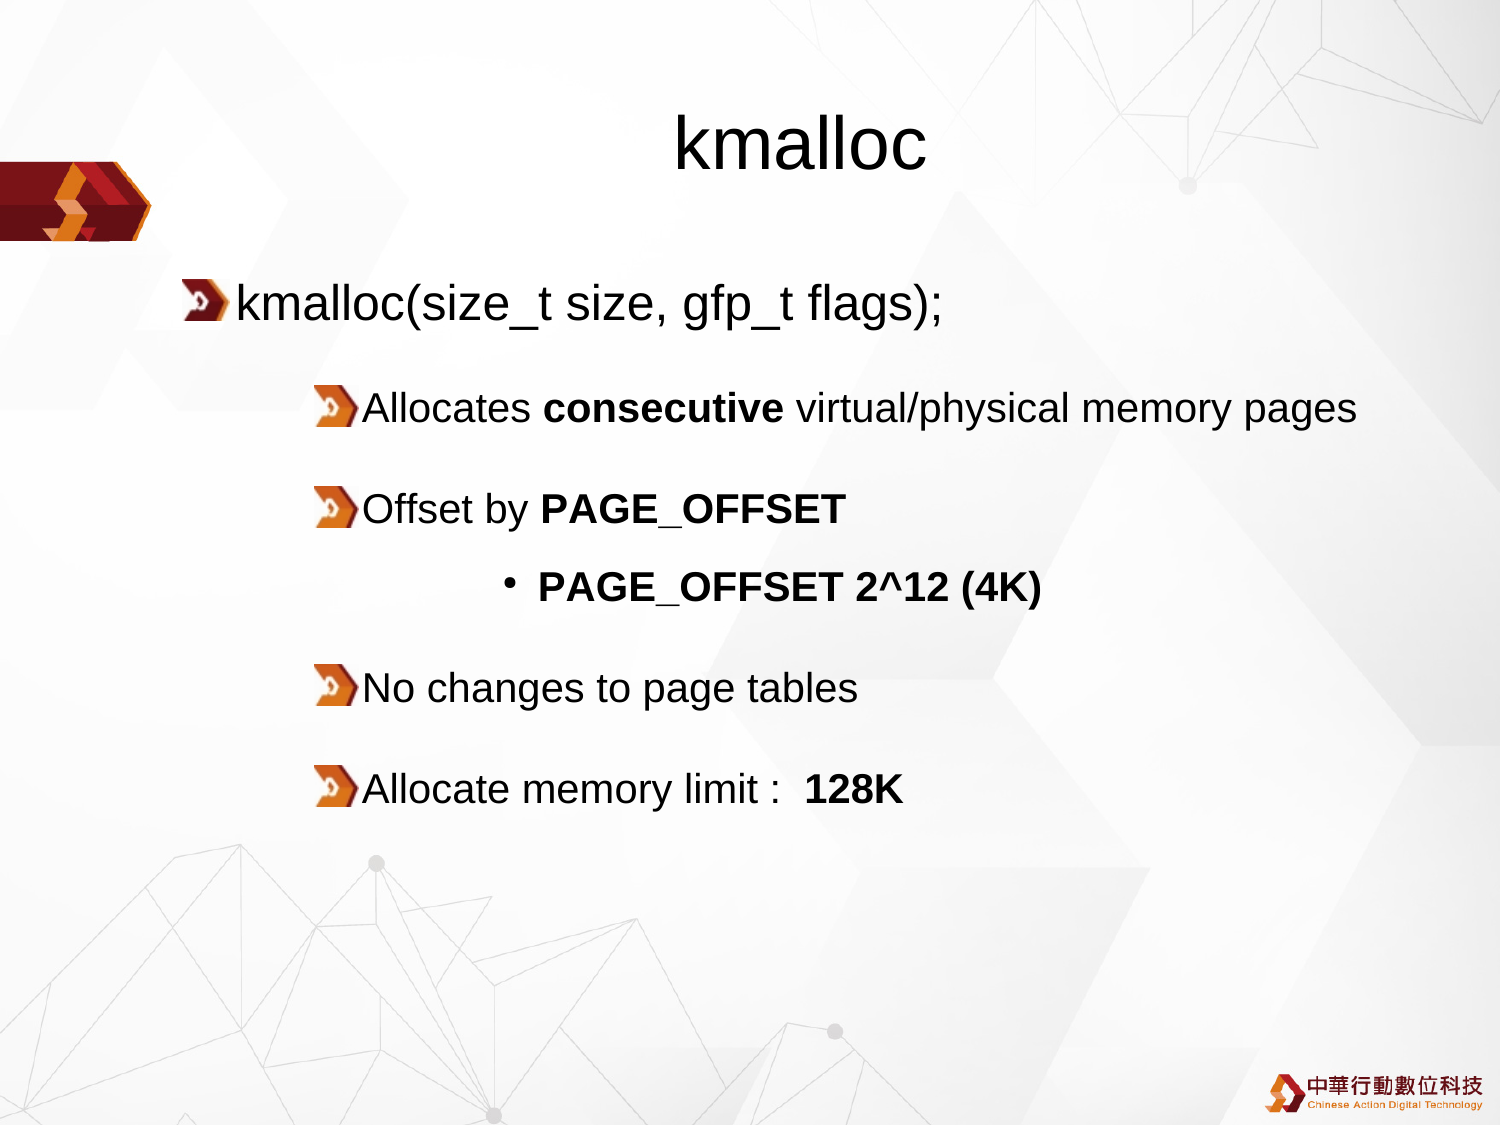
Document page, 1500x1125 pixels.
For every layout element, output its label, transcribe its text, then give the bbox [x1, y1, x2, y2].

list kmalloc(size_t size, gfp_t flags); Allocates consecutive virtual/physical memory pages Offset by PAGE_OFFSET PAGE_OFFSET 2^12 (4K) No changes to page tables Allocate memory limit : 128K [150, 262, 1426, 1006]
title kmalloc [150, 45, 1426, 234]
picture [0, 0, 1500, 1125]
